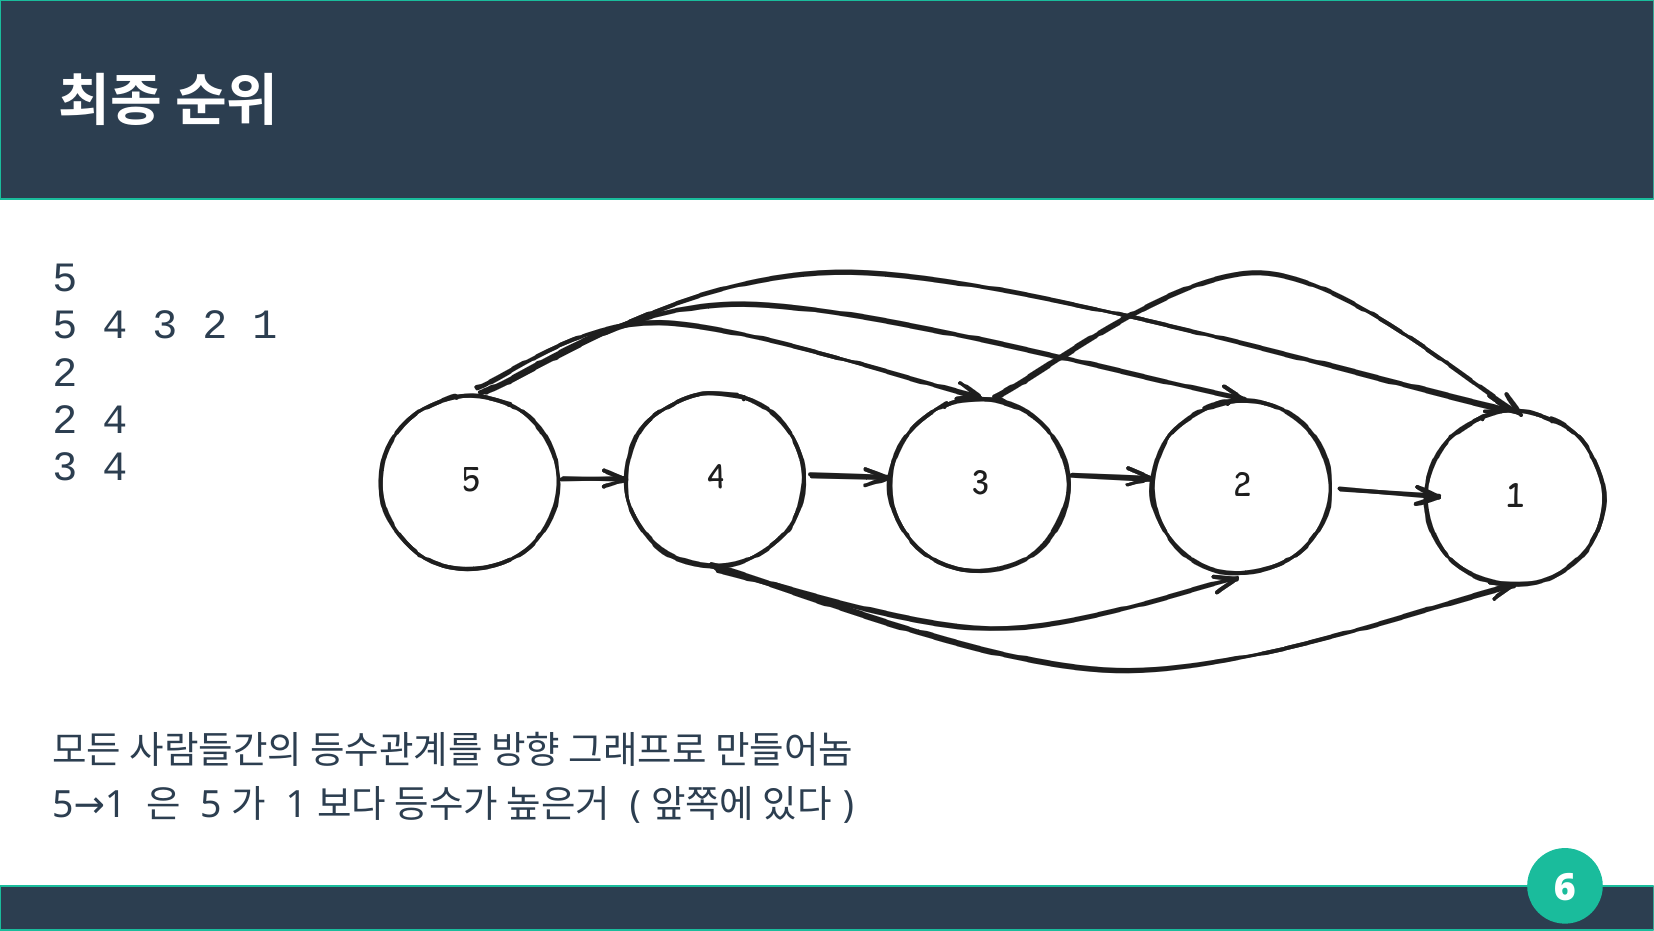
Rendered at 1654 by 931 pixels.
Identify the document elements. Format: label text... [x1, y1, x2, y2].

picture [371, 262, 1613, 680]
text_box 5 5 4 3 2 1 2 2 4 3 4 [37, 262, 301, 488]
text_box 모든 사람들간의 등수관계를 방향 그래프로 만들어놈 5→1 은 5가 1보다 등수가 높은거 (앞쪽에 있다) [37, 712, 875, 837]
title 최종 순위 [59, 37, 1595, 155]
